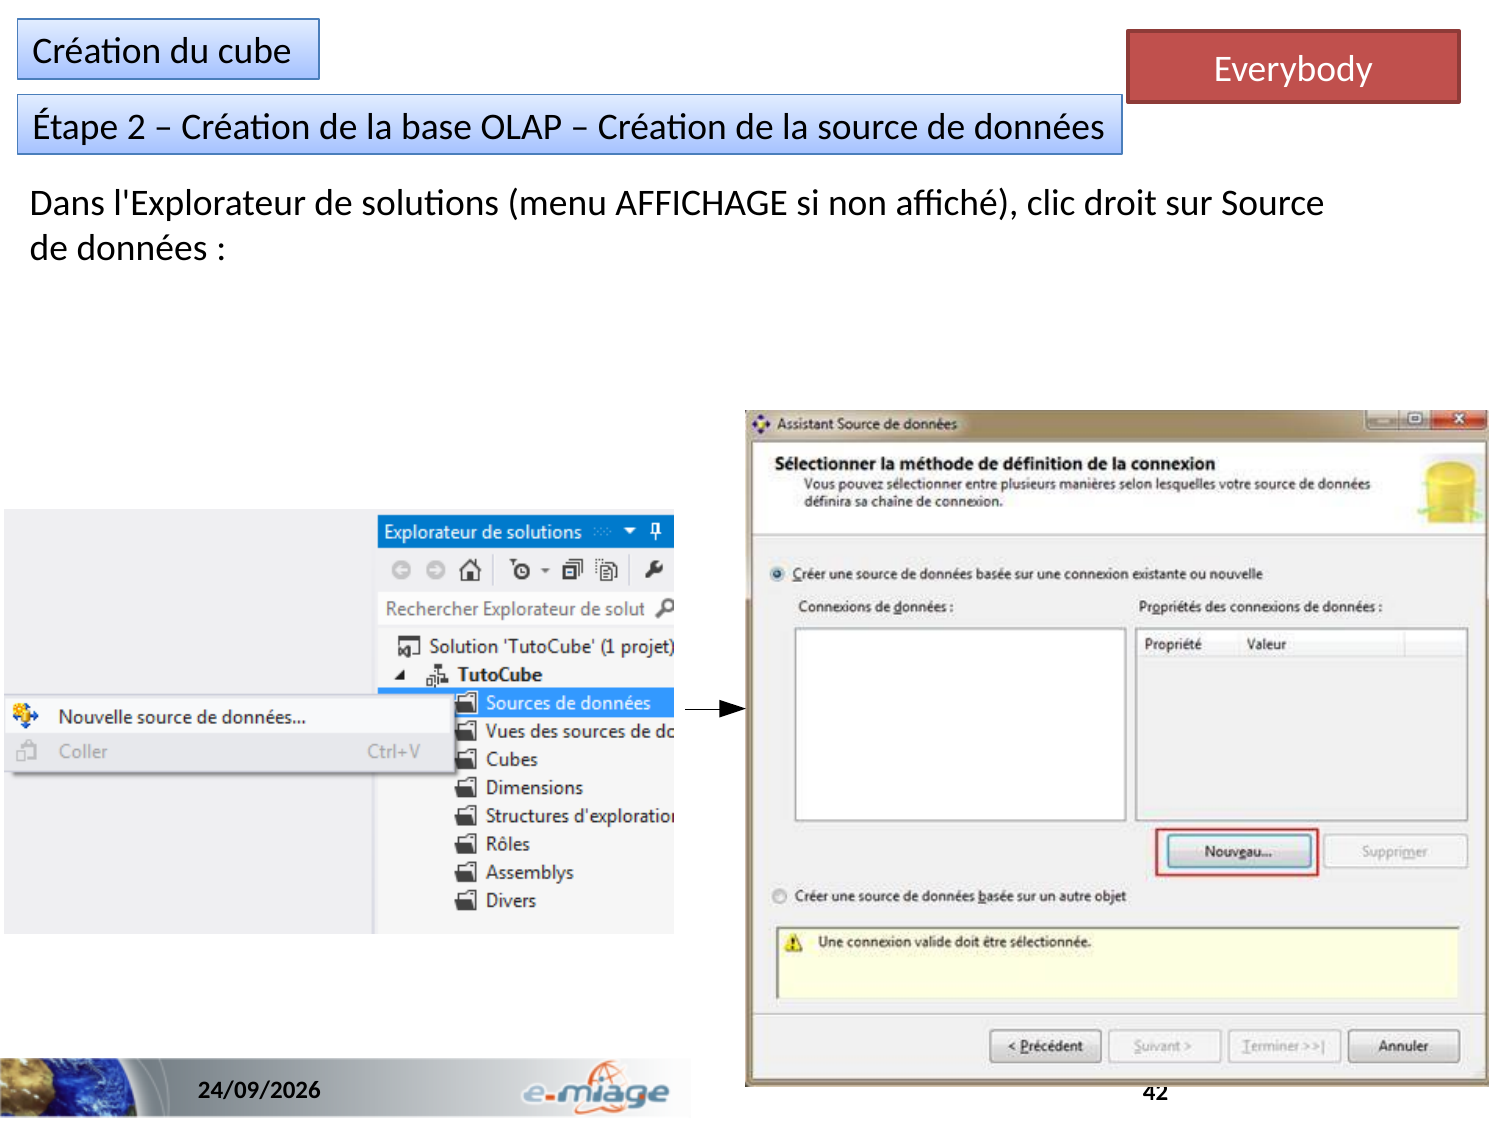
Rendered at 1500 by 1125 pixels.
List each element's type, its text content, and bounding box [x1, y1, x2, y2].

picture [745, 410, 1489, 1087]
picture [0, 1058, 691, 1118]
text_box Dans l'Explorateur de solutions (menu AFFICHAGE si non affiché), clic droit sur Source de données : [14, 170, 1371, 378]
text_box Everybody [1128, 30, 1459, 102]
text_box Étape 2 – Création de la base OLAP – Création de la source de données [17, 94, 1122, 155]
text_box Création du cube [17, 19, 319, 79]
picture [4, 509, 674, 934]
